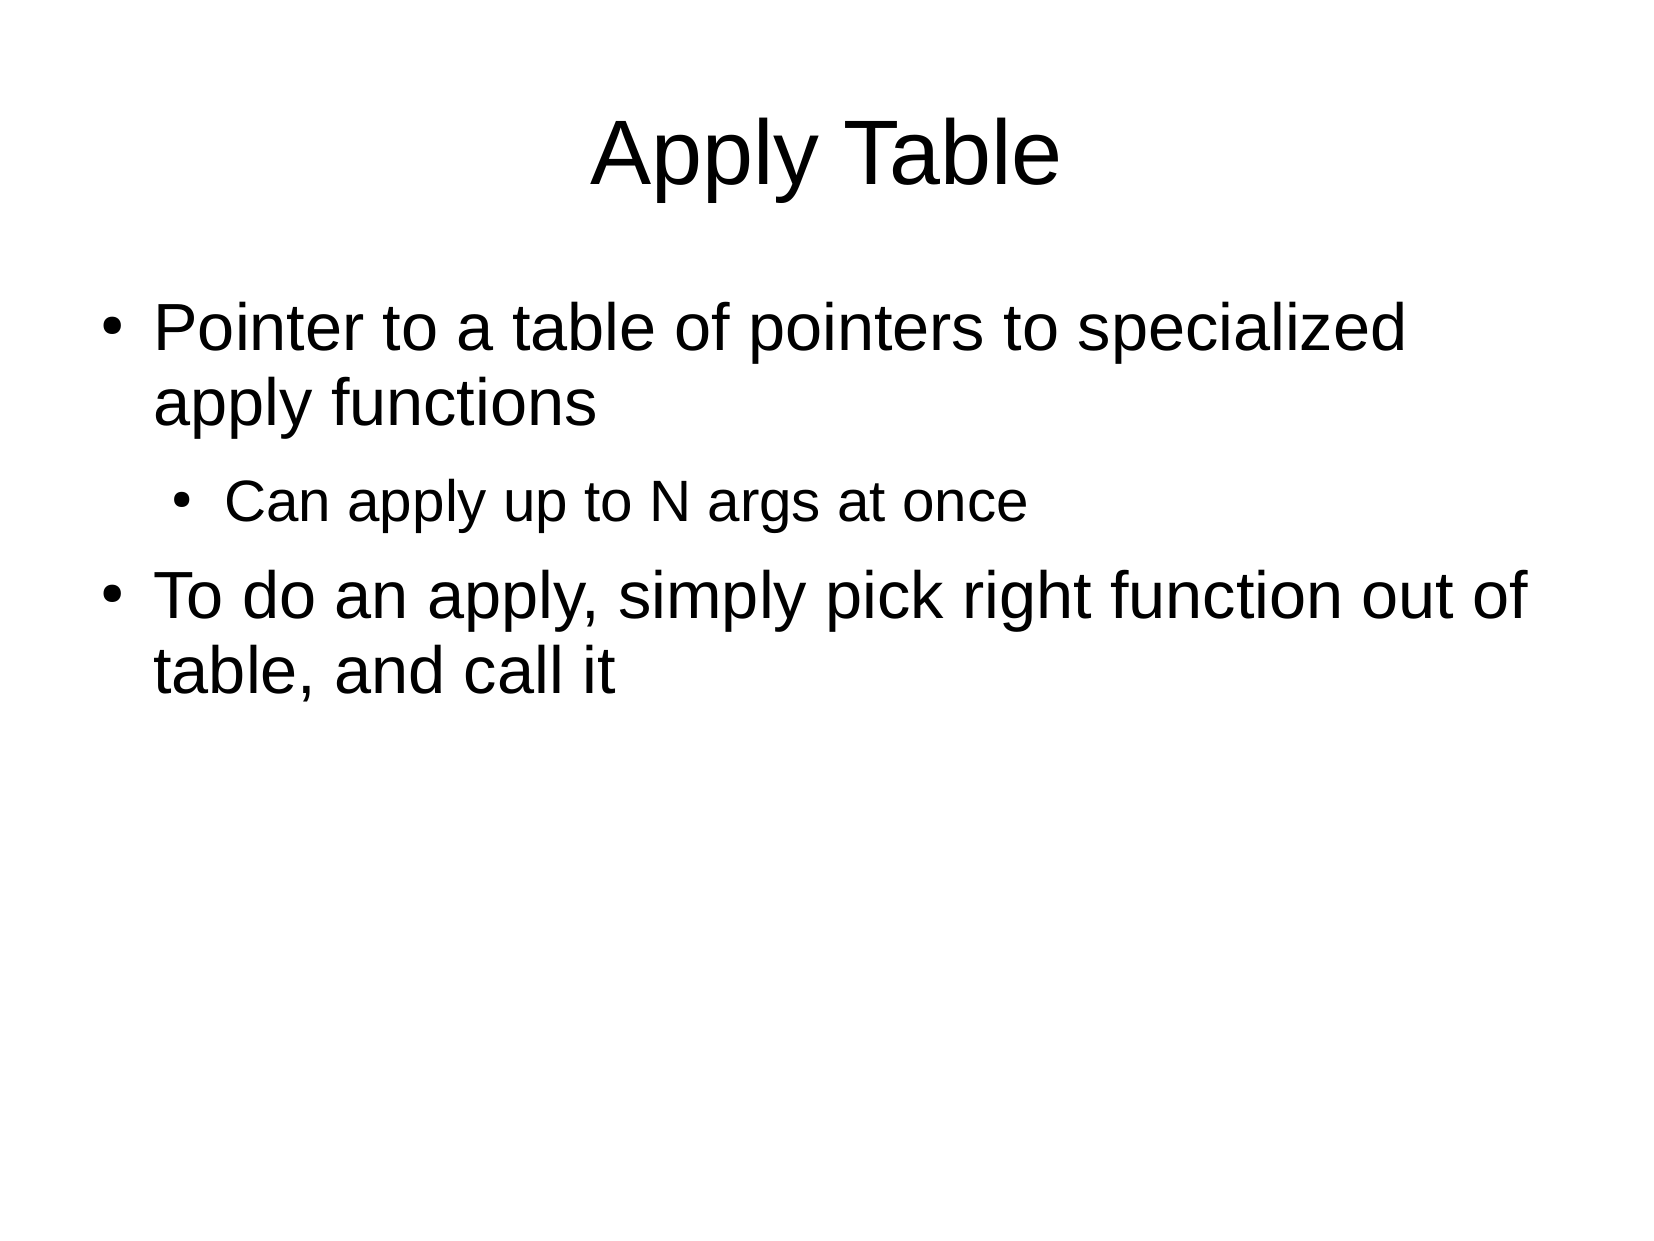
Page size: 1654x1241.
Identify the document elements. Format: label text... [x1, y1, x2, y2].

list Pointer to a table of pointers to specialized apply functions Can apply up to N args at once To do an apply, simply pick right function out of table, and call it [82, 290, 1571, 1109]
title Apply Table [82, 49, 1571, 257]
